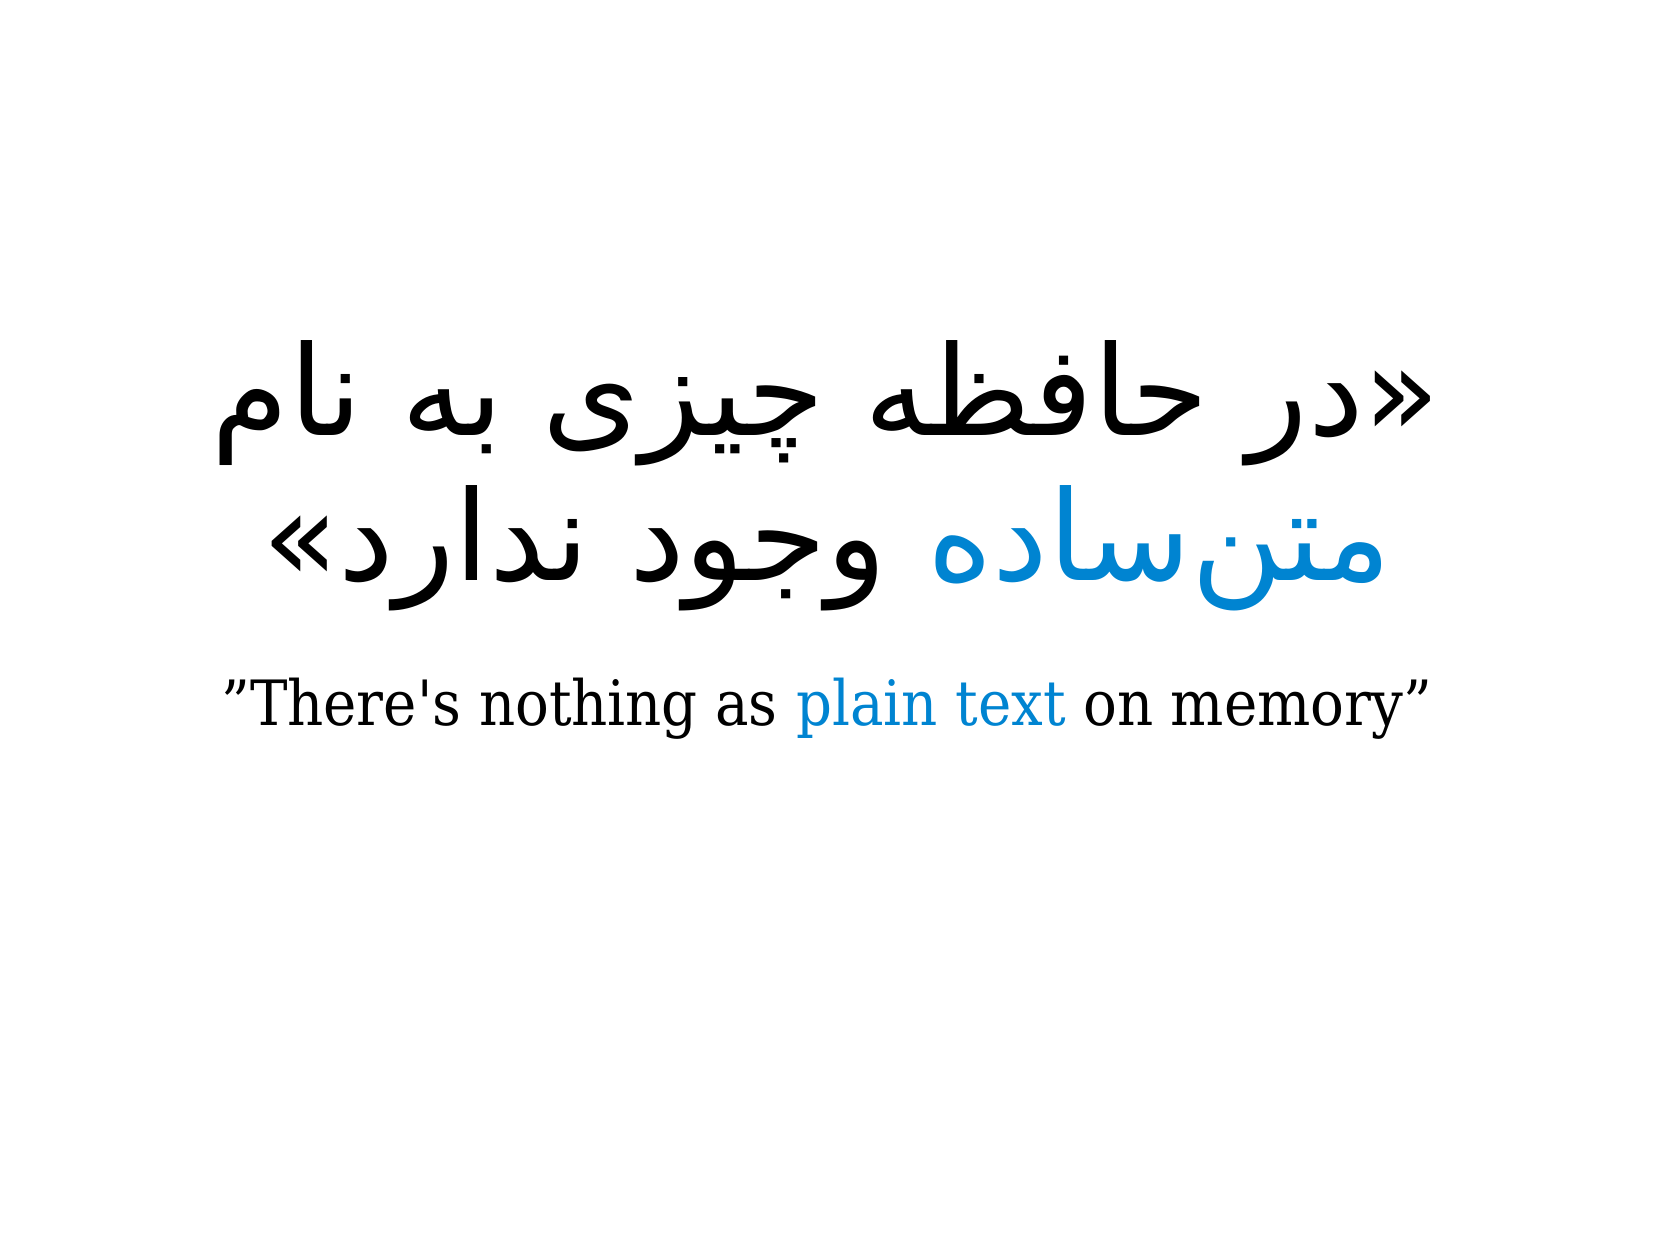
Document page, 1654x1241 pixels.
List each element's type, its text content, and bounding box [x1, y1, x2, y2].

text_box «در حافظه چیزی به نام متن‌ساده وجود ندارد» ”There's nothing as plain text on memory” [82, 49, 1571, 1010]
